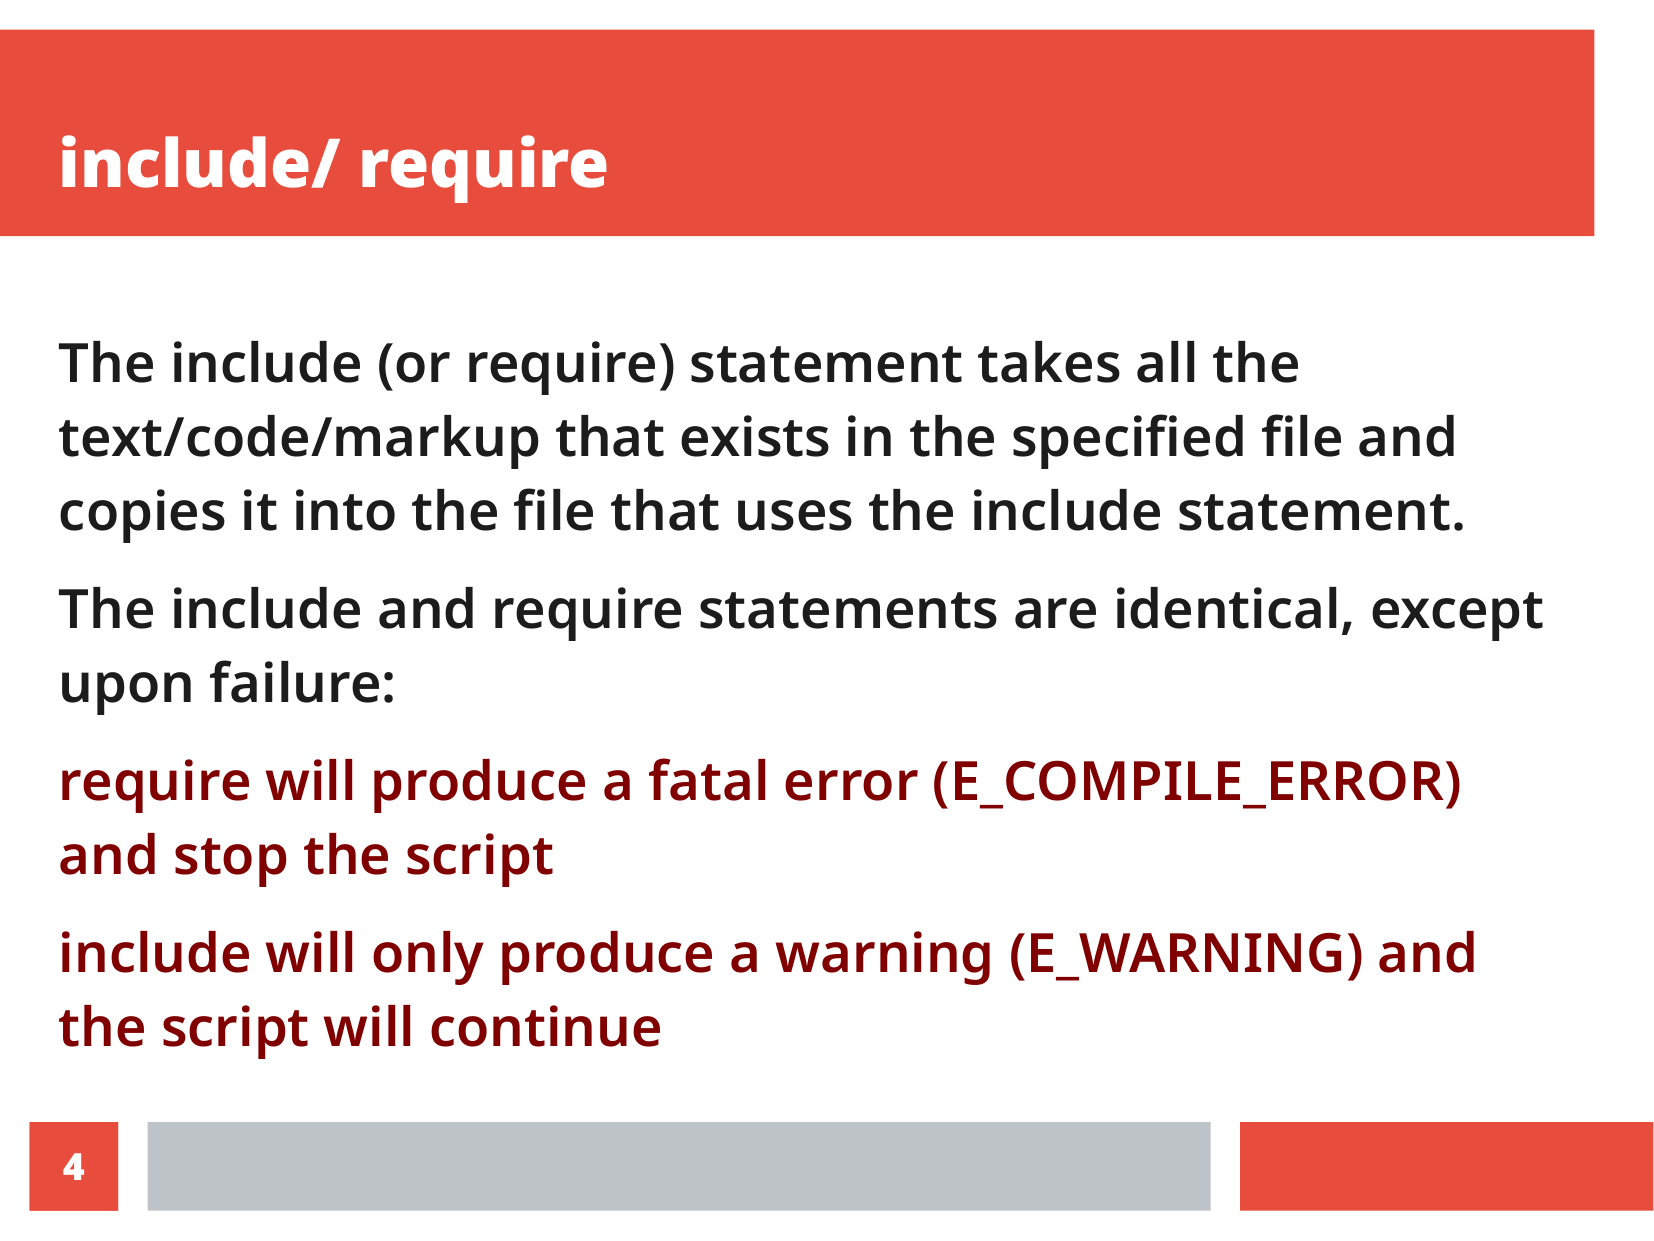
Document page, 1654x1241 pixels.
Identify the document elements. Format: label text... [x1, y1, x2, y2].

list The include (or require) statement takes all the text/code/markup that exists in the specified file and copies it into the file that uses the include statement. The include and require statements are identical, except upon failure: require will produce a fatal error (E_COMPILE_ERROR) and stop the script include will only produce a warning (E_WARNING) and the script will continue [59, 324, 1565, 1093]
title include/ require [59, 59, 1595, 207]
